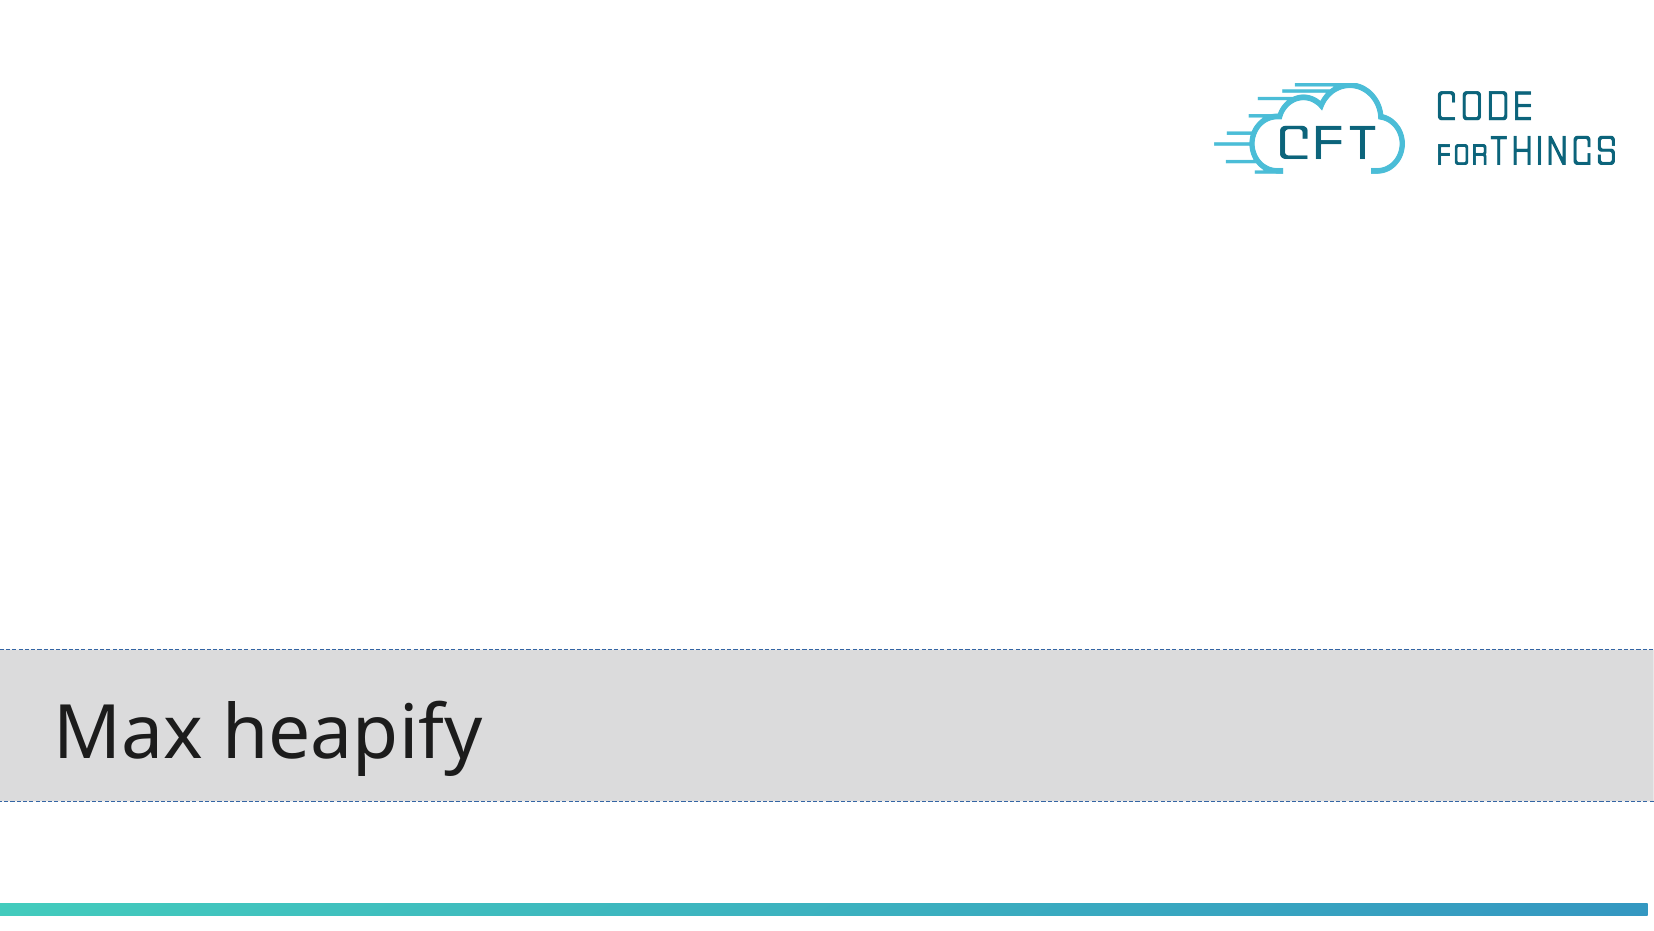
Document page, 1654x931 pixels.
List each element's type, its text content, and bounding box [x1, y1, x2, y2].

title Max heapify [53, 651, 1542, 807]
picture [1214, 83, 1615, 174]
